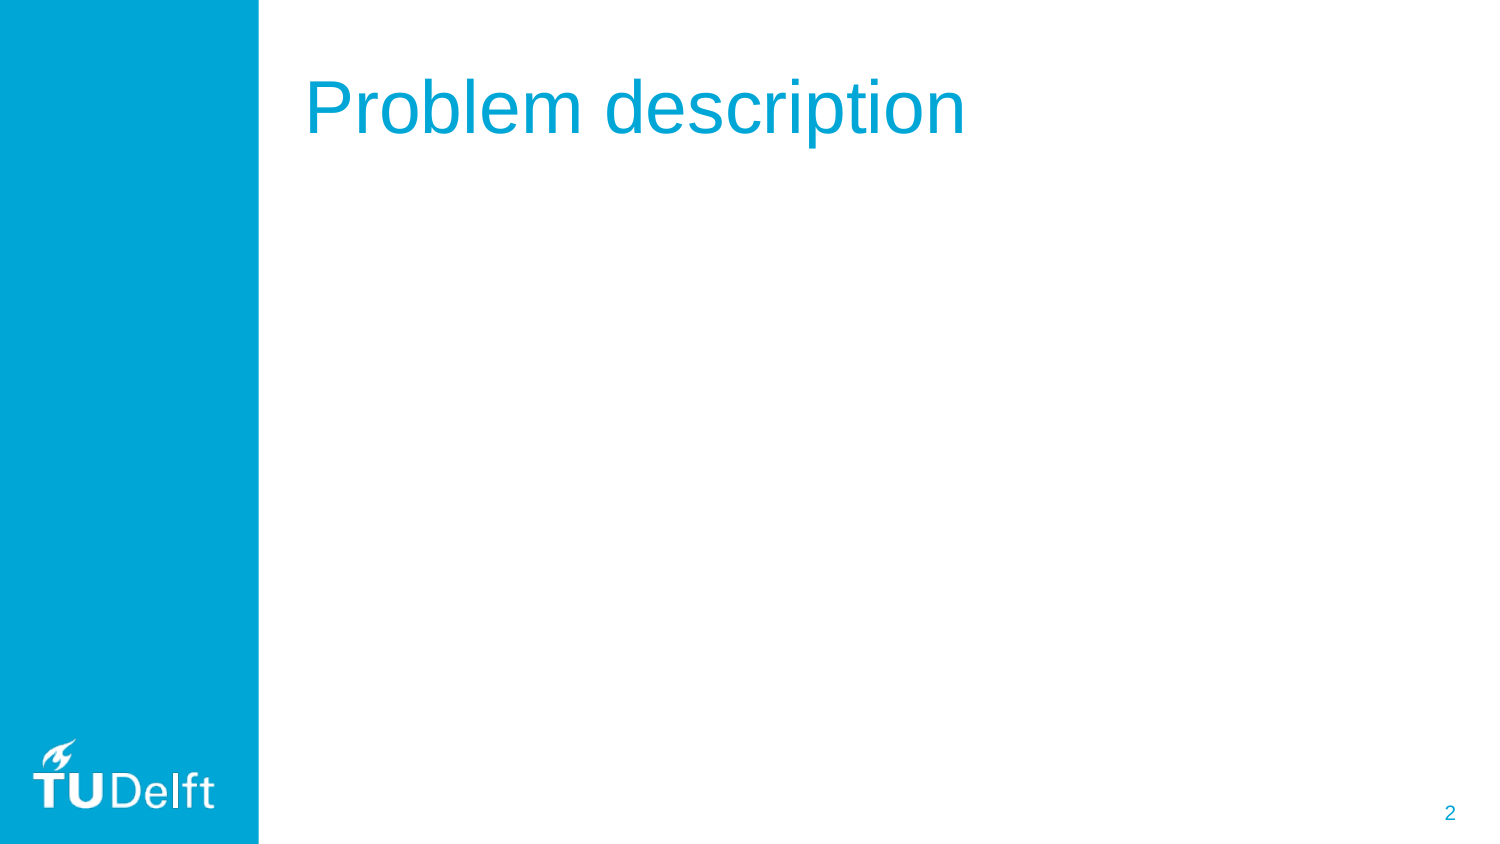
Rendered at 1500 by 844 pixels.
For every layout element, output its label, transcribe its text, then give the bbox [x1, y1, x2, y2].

title Problem description [289, 33, 1455, 175]
